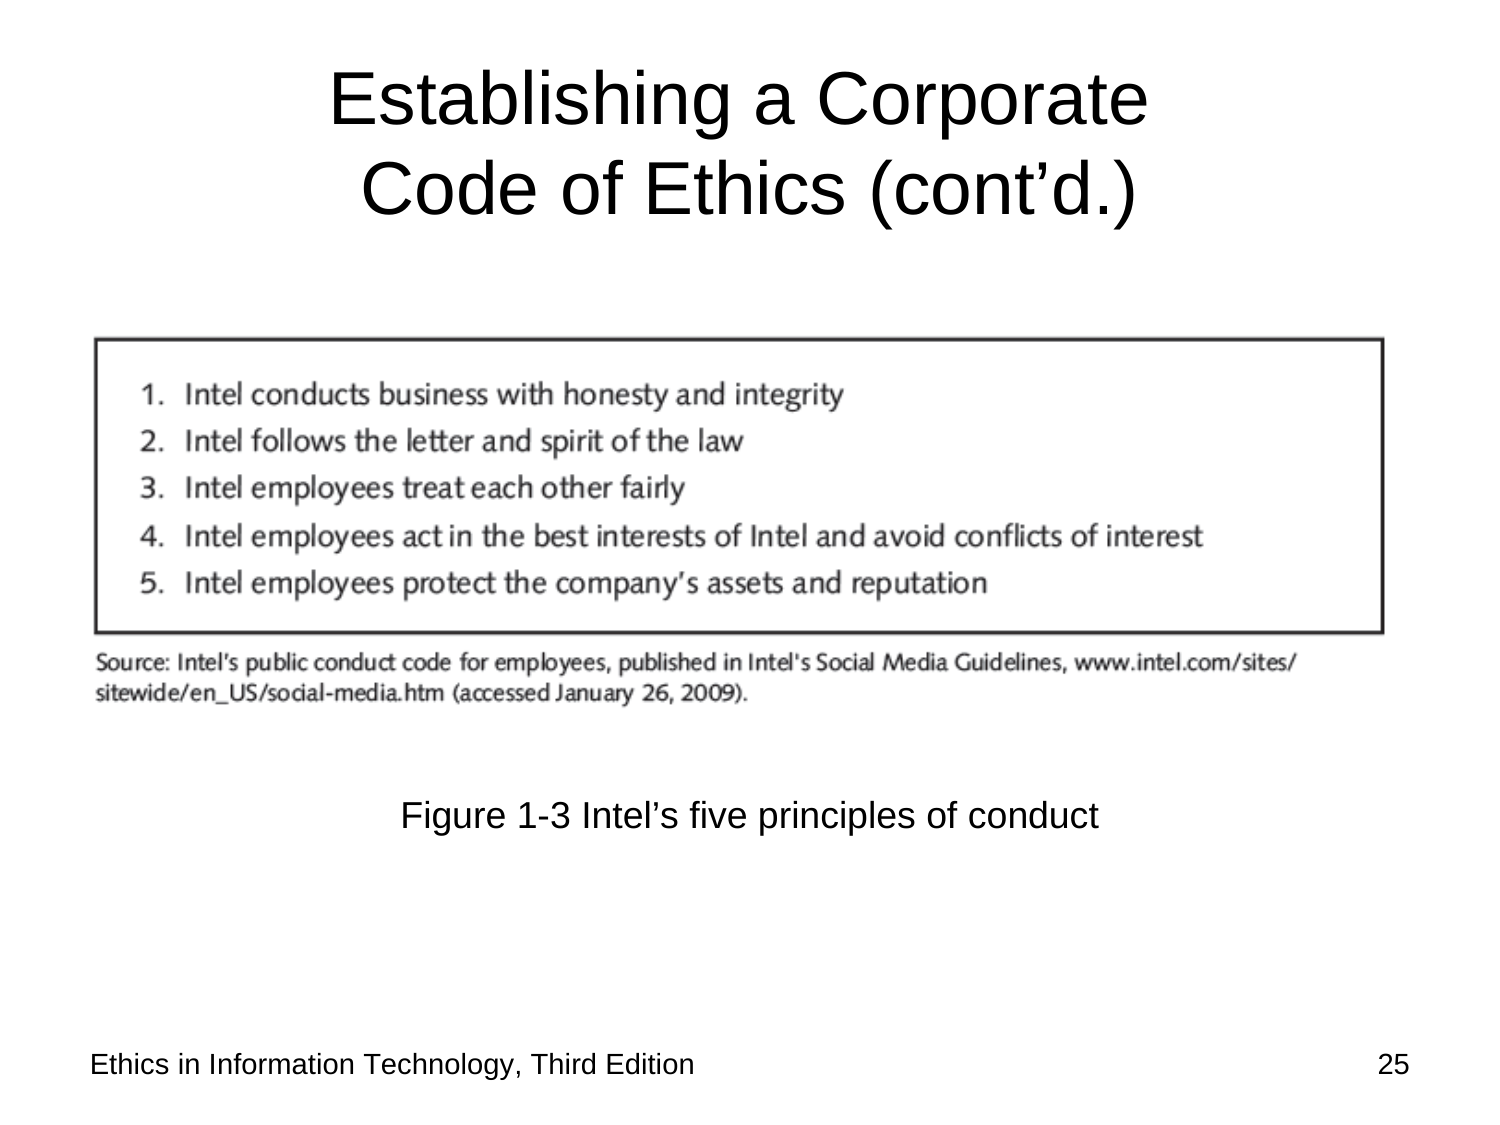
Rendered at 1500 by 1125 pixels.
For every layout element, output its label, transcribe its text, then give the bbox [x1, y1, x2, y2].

title Establishing a Corporate Code of Ethics (cont’d.) [75, 41, 1426, 239]
picture [87, 324, 1407, 710]
text_box Figure 1-3 Intel’s five principles of conduct [24, 787, 1476, 845]
text_box <number> [1074, 1037, 1425, 1103]
text_box Ethics in Information Technology, Third Edition [74, 1037, 1074, 1103]
